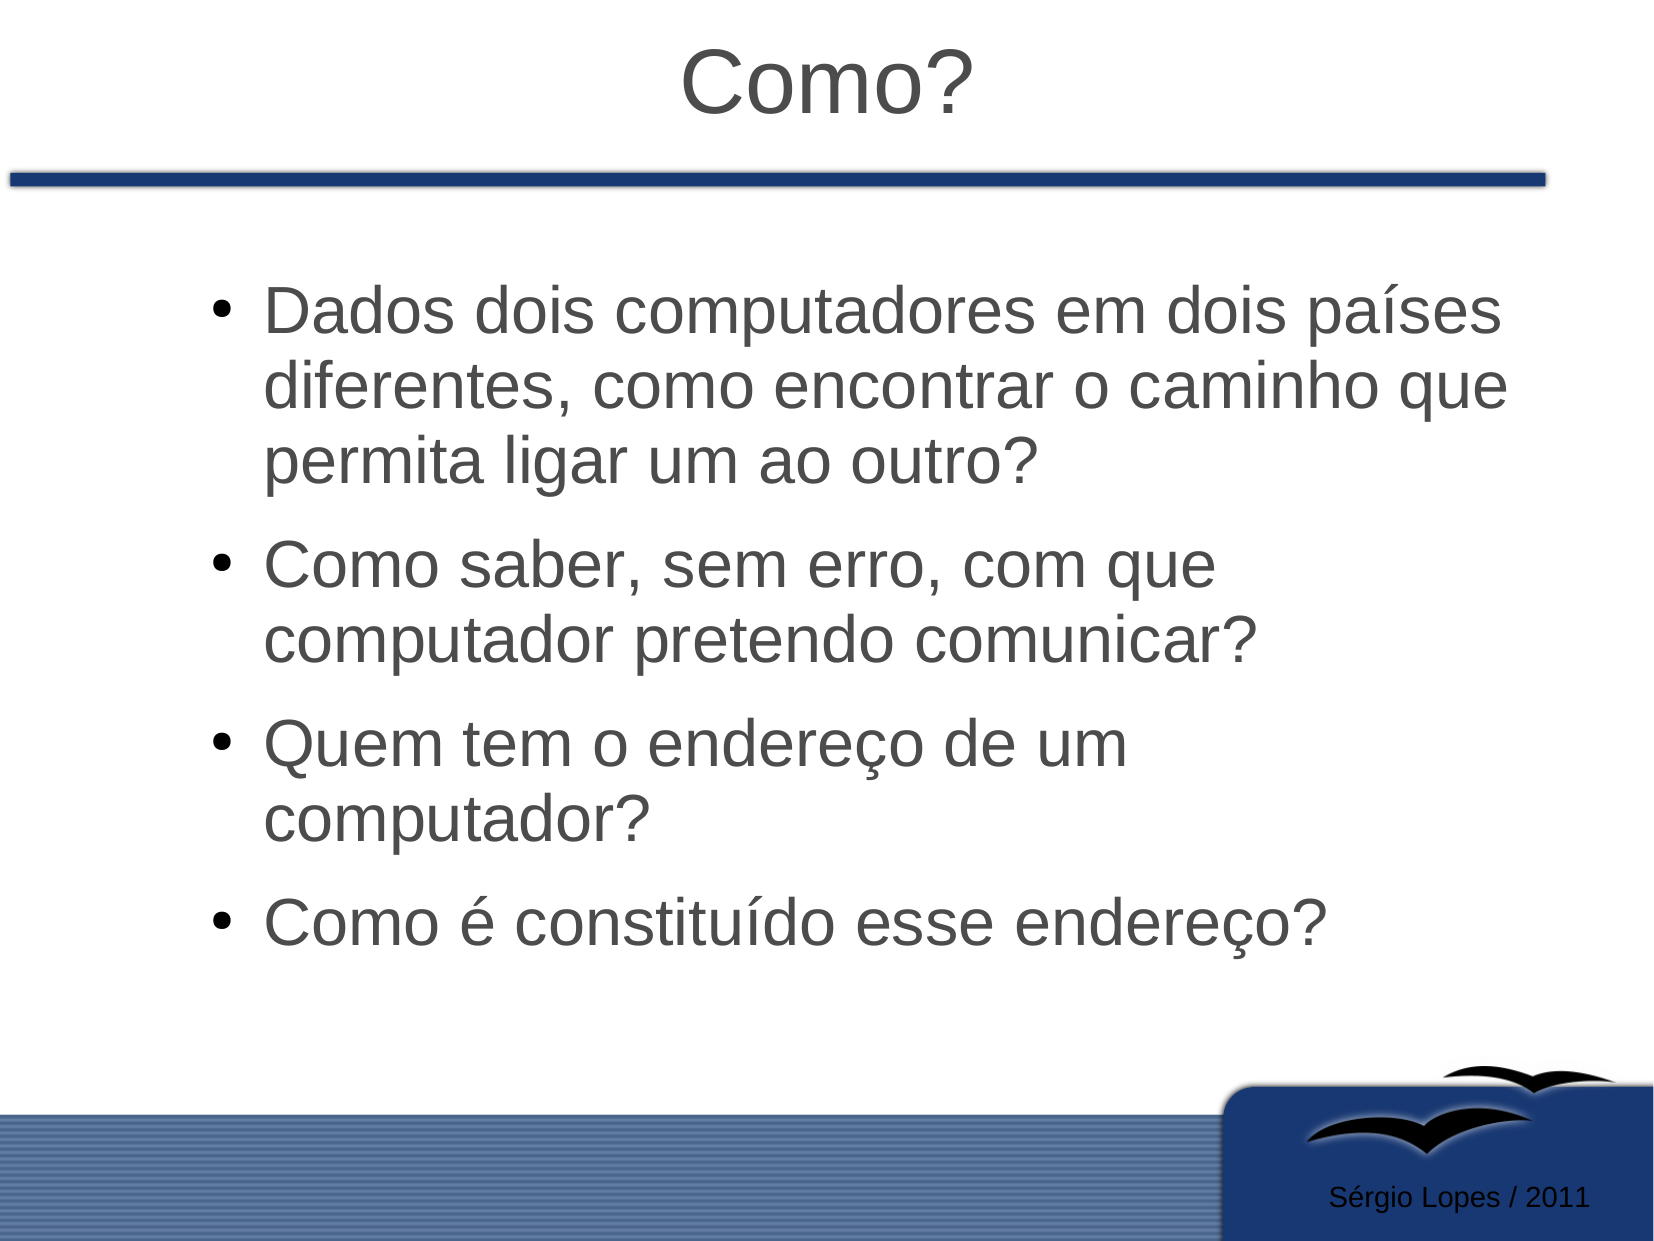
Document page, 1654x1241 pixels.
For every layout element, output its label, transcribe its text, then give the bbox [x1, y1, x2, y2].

list Dados dois computadores em dois países diferentes, como encontrar o caminho que permita ligar um ao outro? Como saber, sem erro, com que computador pretendo comunicar? Quem tem o endereço de um computador? Como é constituído esse endereço? [121, 273, 1534, 1056]
text_box Sérgio Lopes / 2011 [1328, 1181, 1588, 1214]
title Como? [121, 0, 1534, 164]
picture [0, 0, 1654, 1241]
